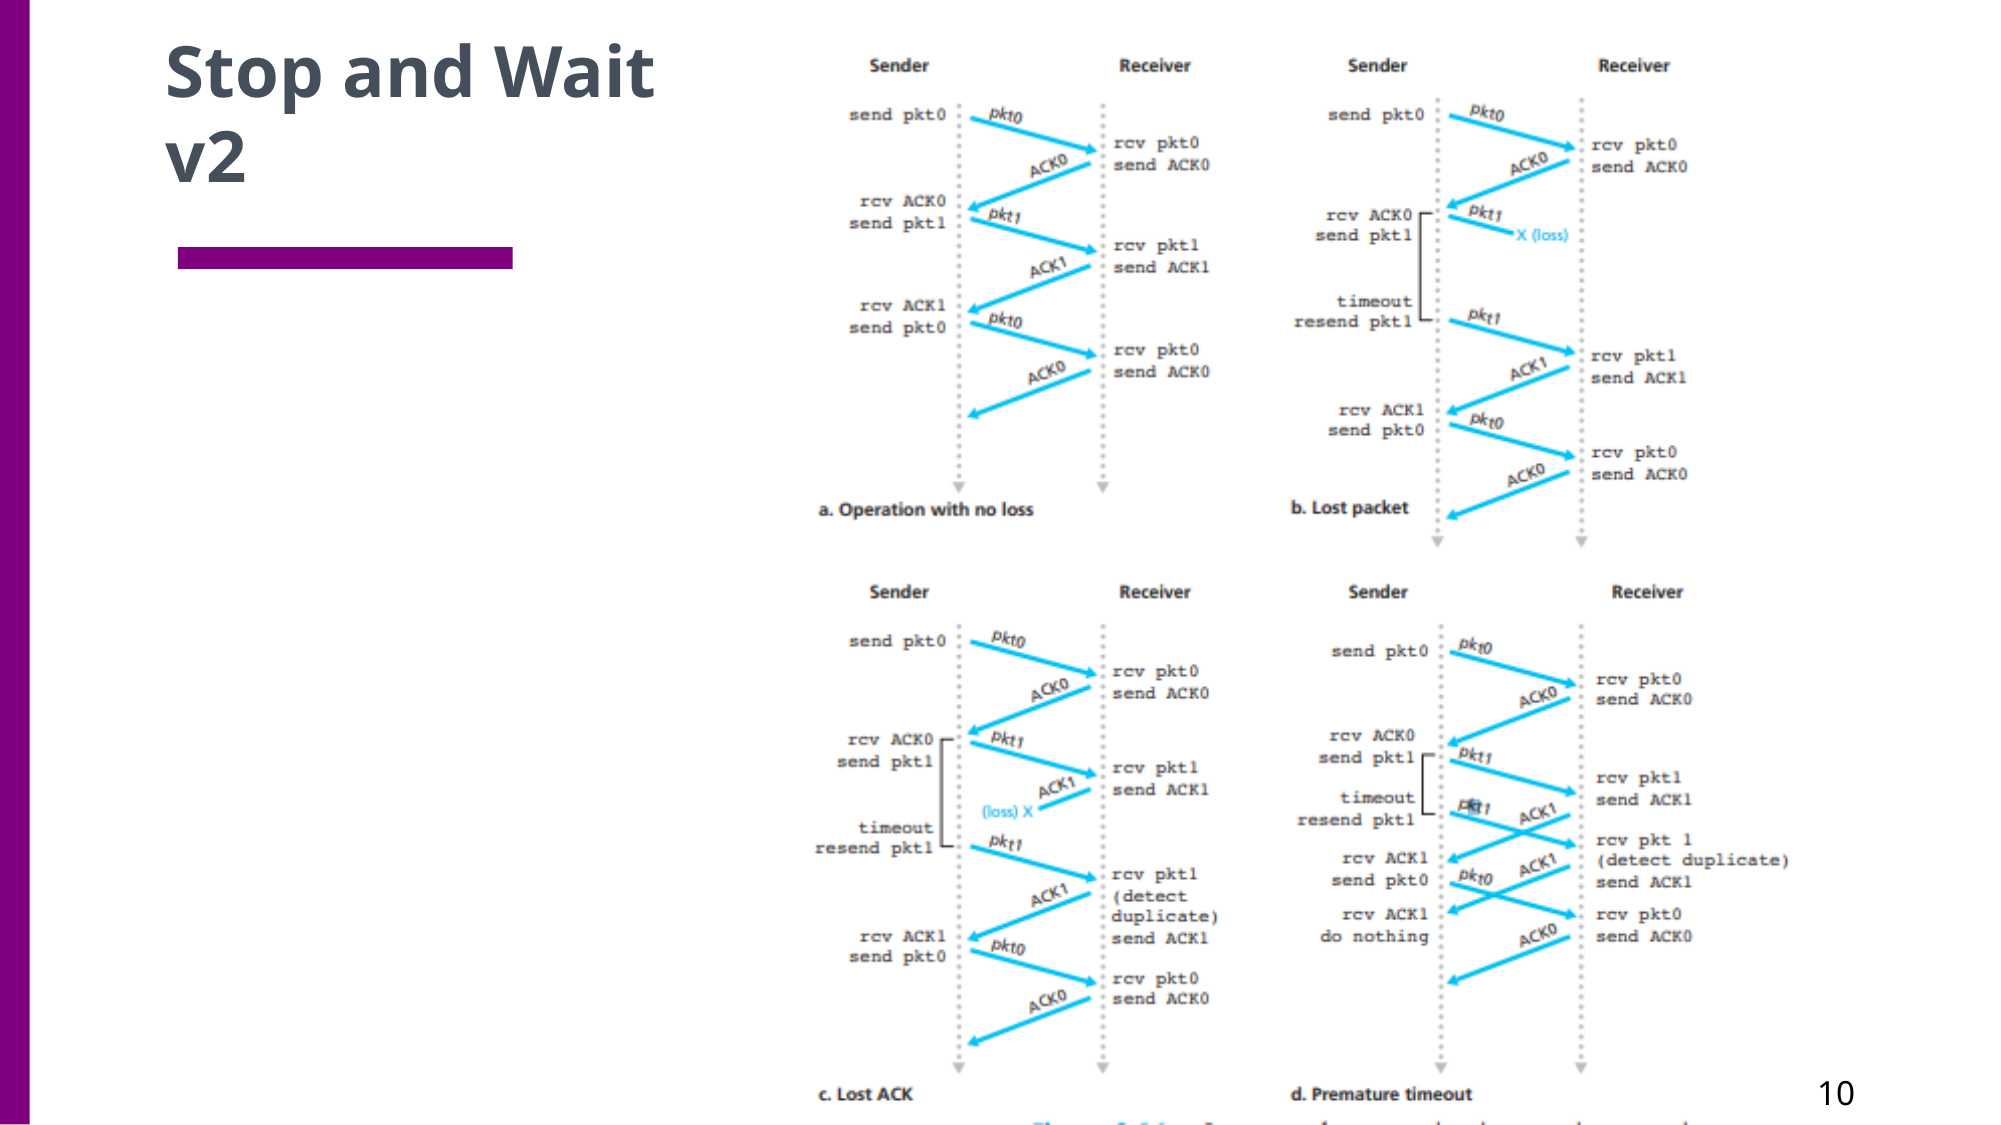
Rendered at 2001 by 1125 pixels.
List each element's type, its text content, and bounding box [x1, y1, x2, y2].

picture [795, 18, 1816, 1125]
text_box Stop and Wait v2 [151, 0, 1849, 212]
